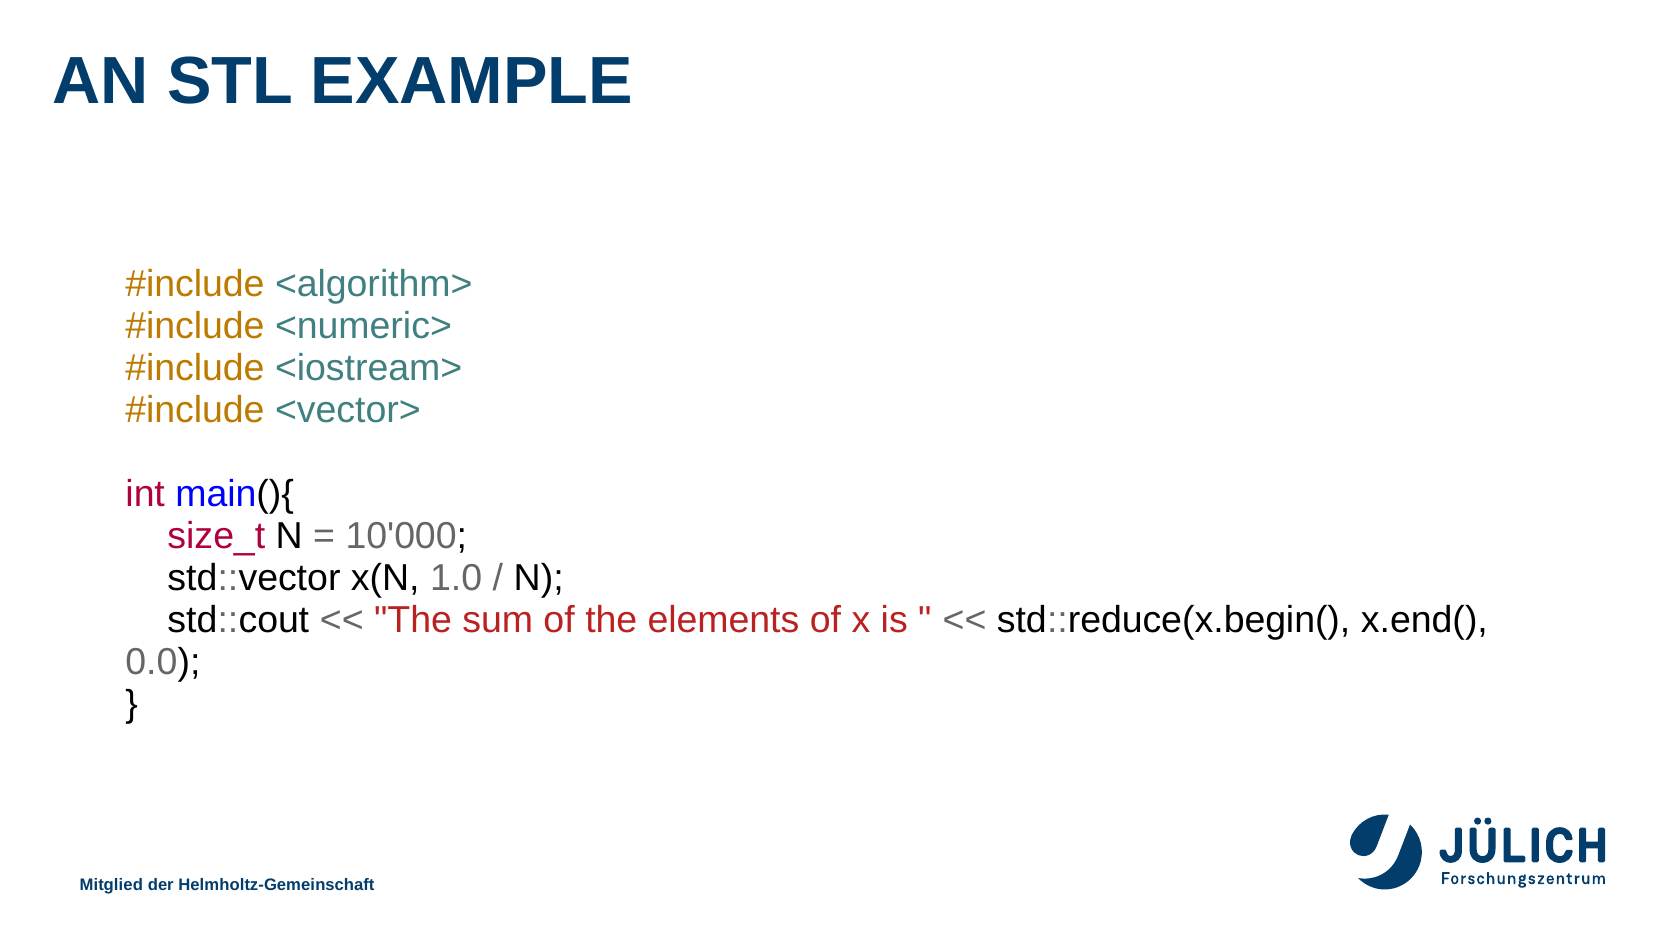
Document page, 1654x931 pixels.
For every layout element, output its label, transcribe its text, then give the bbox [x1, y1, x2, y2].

title An STL Example [52, 43, 1606, 194]
text_box #include <algorithm> #include <numeric> #include <iostream> #include <vector> int main(){ size_t N = 10'000; std::vector x(N, 1.0 / N); std::cout << "The sum of the elements of x is " << std::reduce(x.begin(), x.end(), 0.0); } [95, 255, 1574, 732]
